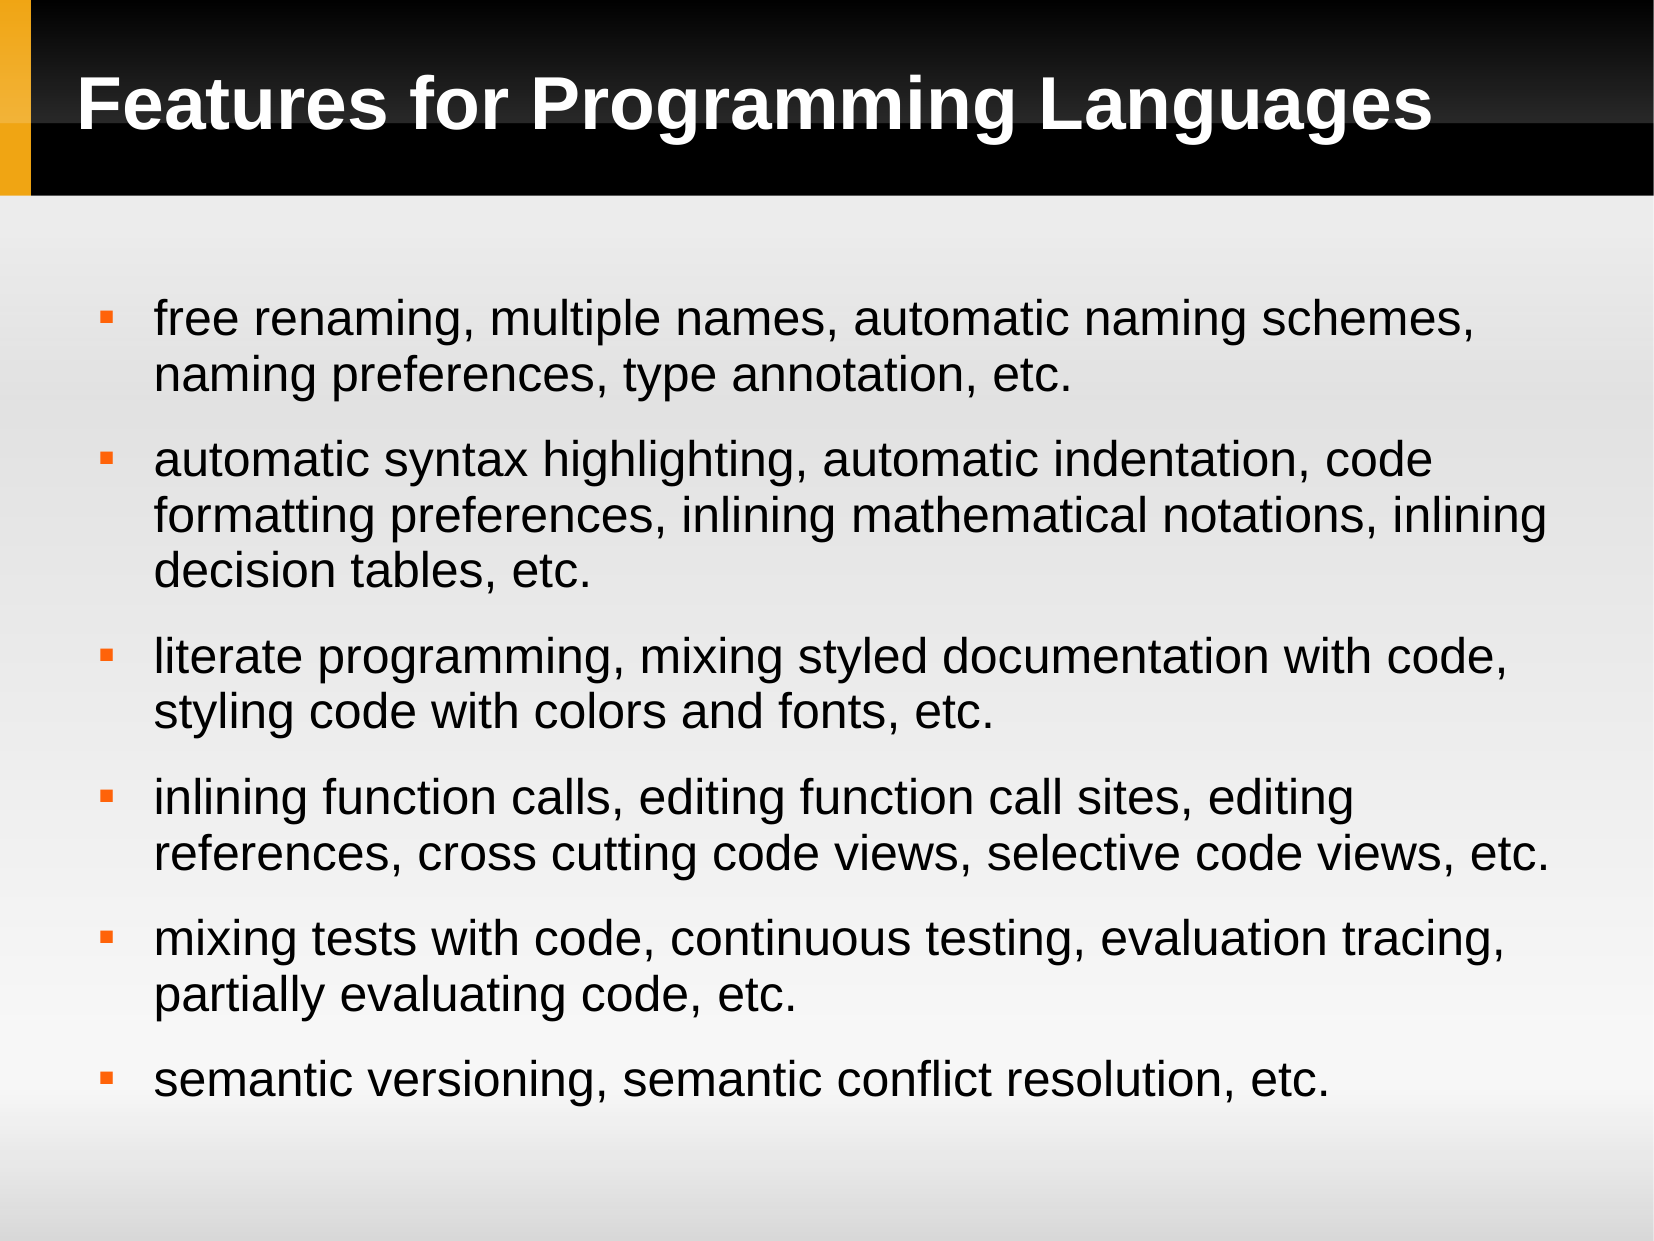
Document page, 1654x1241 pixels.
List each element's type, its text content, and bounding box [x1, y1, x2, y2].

title Features for Programming Languages [76, 0, 1565, 208]
picture [0, 0, 1654, 1241]
list free renaming, multiple names, automatic naming schemes, naming preferences, type annotation, etc. automatic syntax highlighting, automatic indentation, code formatting preferences, inlining mathematical notations, inlining decision tables, etc. literate programming, mixing styled documentation with code, styling code with colors and fonts, etc. inlining function calls, editing function call sites, editing references, cross cutting code views, selective code views, etc. mixing tests with code, continuous testing, evaluation tracing, partially evaluating code, etc. semantic versioning, semantic conflict resolution, etc. [82, 290, 1571, 1114]
